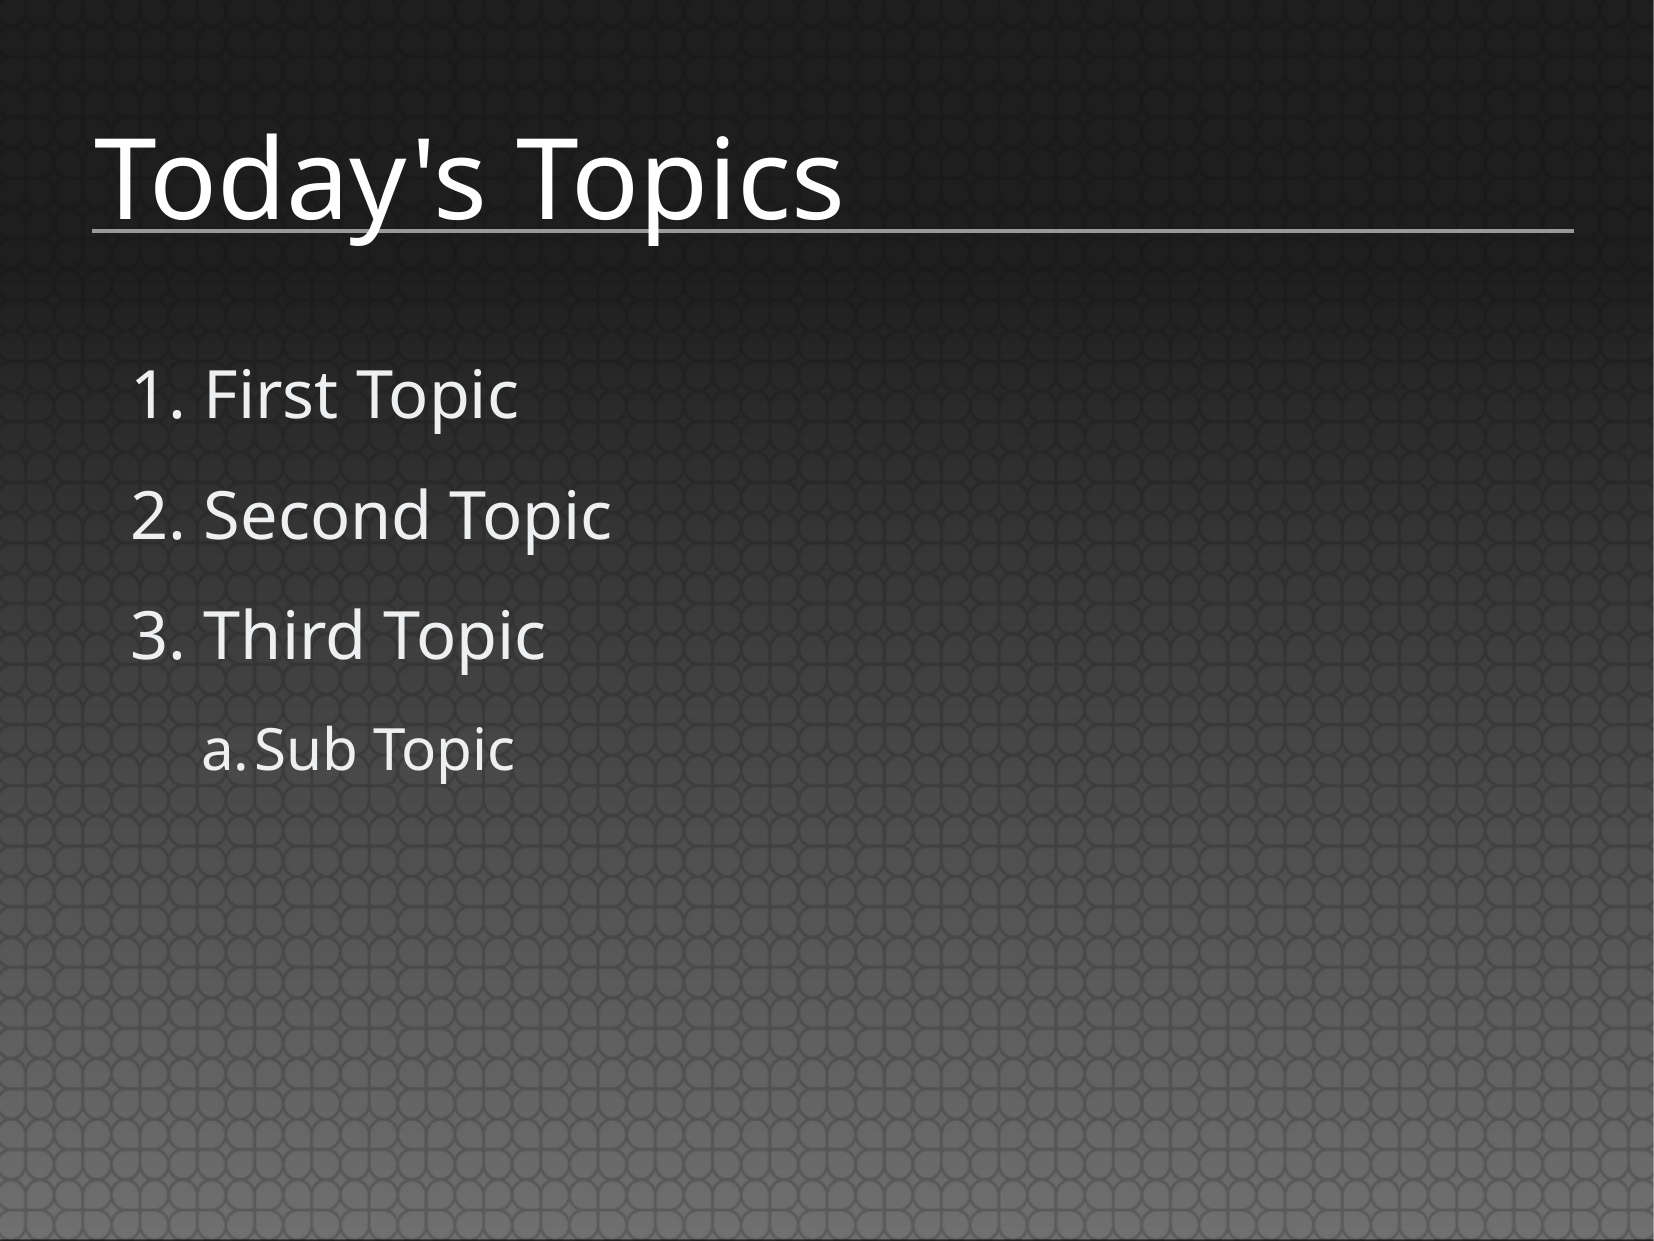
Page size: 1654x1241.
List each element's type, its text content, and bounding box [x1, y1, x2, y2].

list First Topic Second Topic Third Topic Sub Topic [112, 227, 1501, 1163]
picture [0, 0, 1654, 1241]
title Today's Topics [94, 100, 1426, 251]
